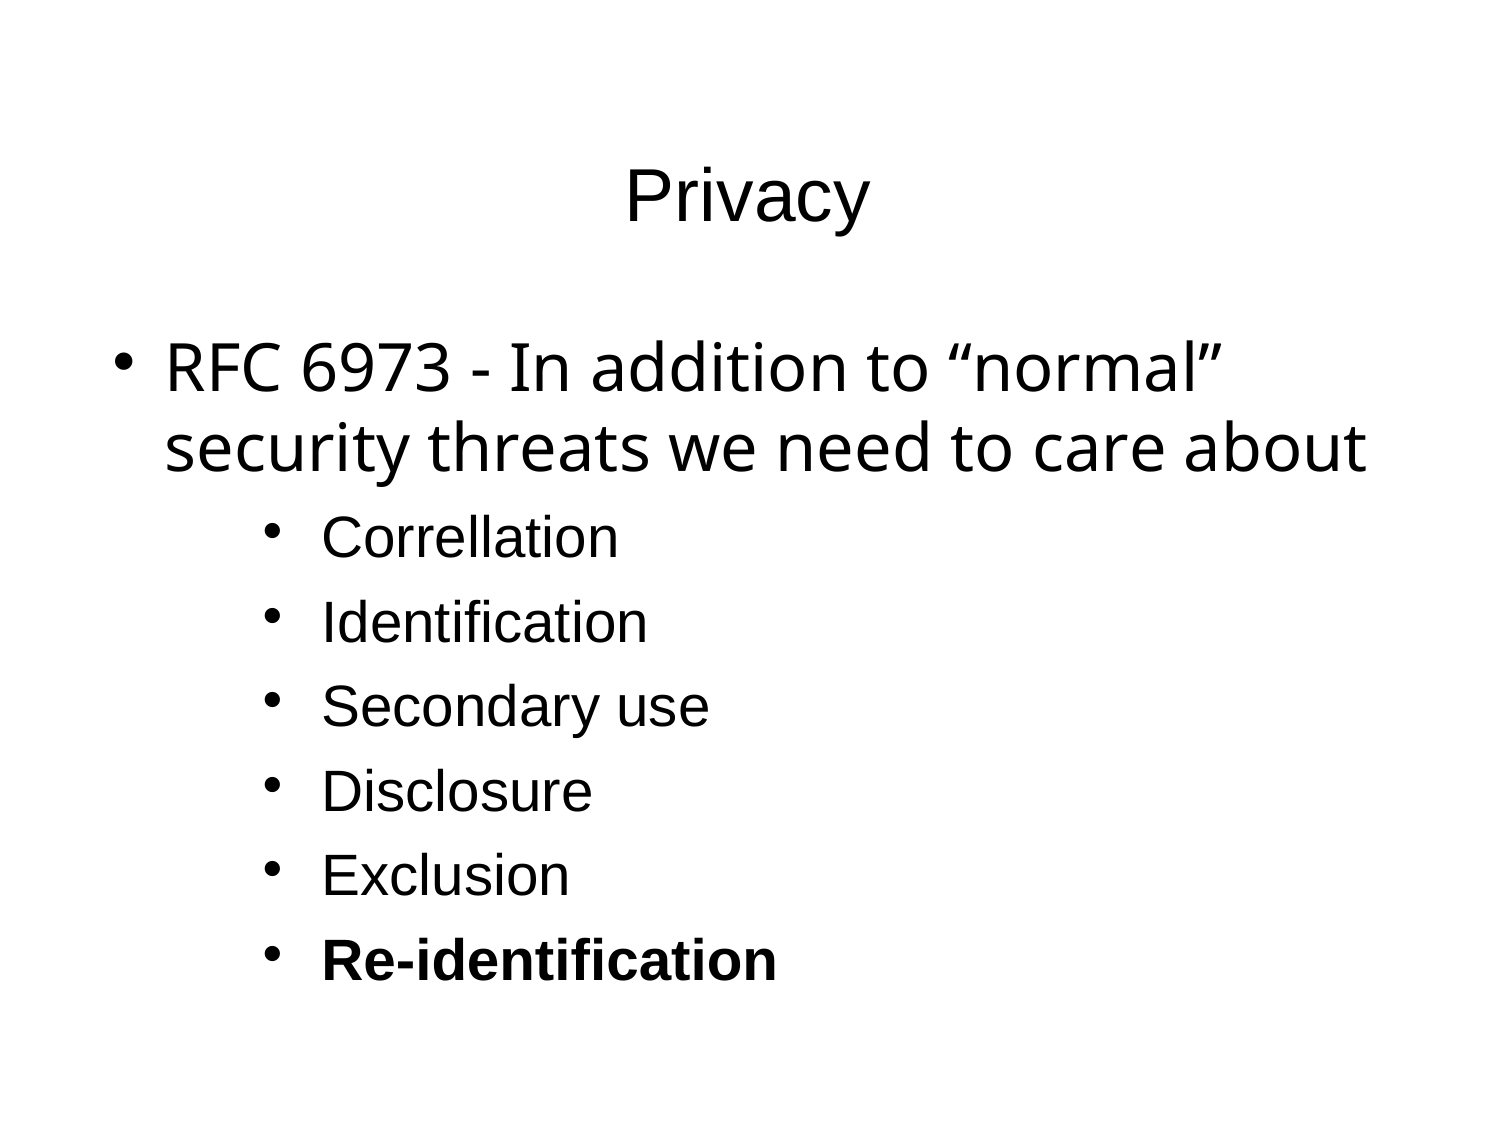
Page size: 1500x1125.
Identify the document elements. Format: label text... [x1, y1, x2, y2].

list RFC 6973 - In addition to “normal” security threats we need to care about Correllation Identification Secondary use Disclosure Exclusion Re-identification [112, 324, 1384, 997]
title Privacy [112, 99, 1384, 284]
